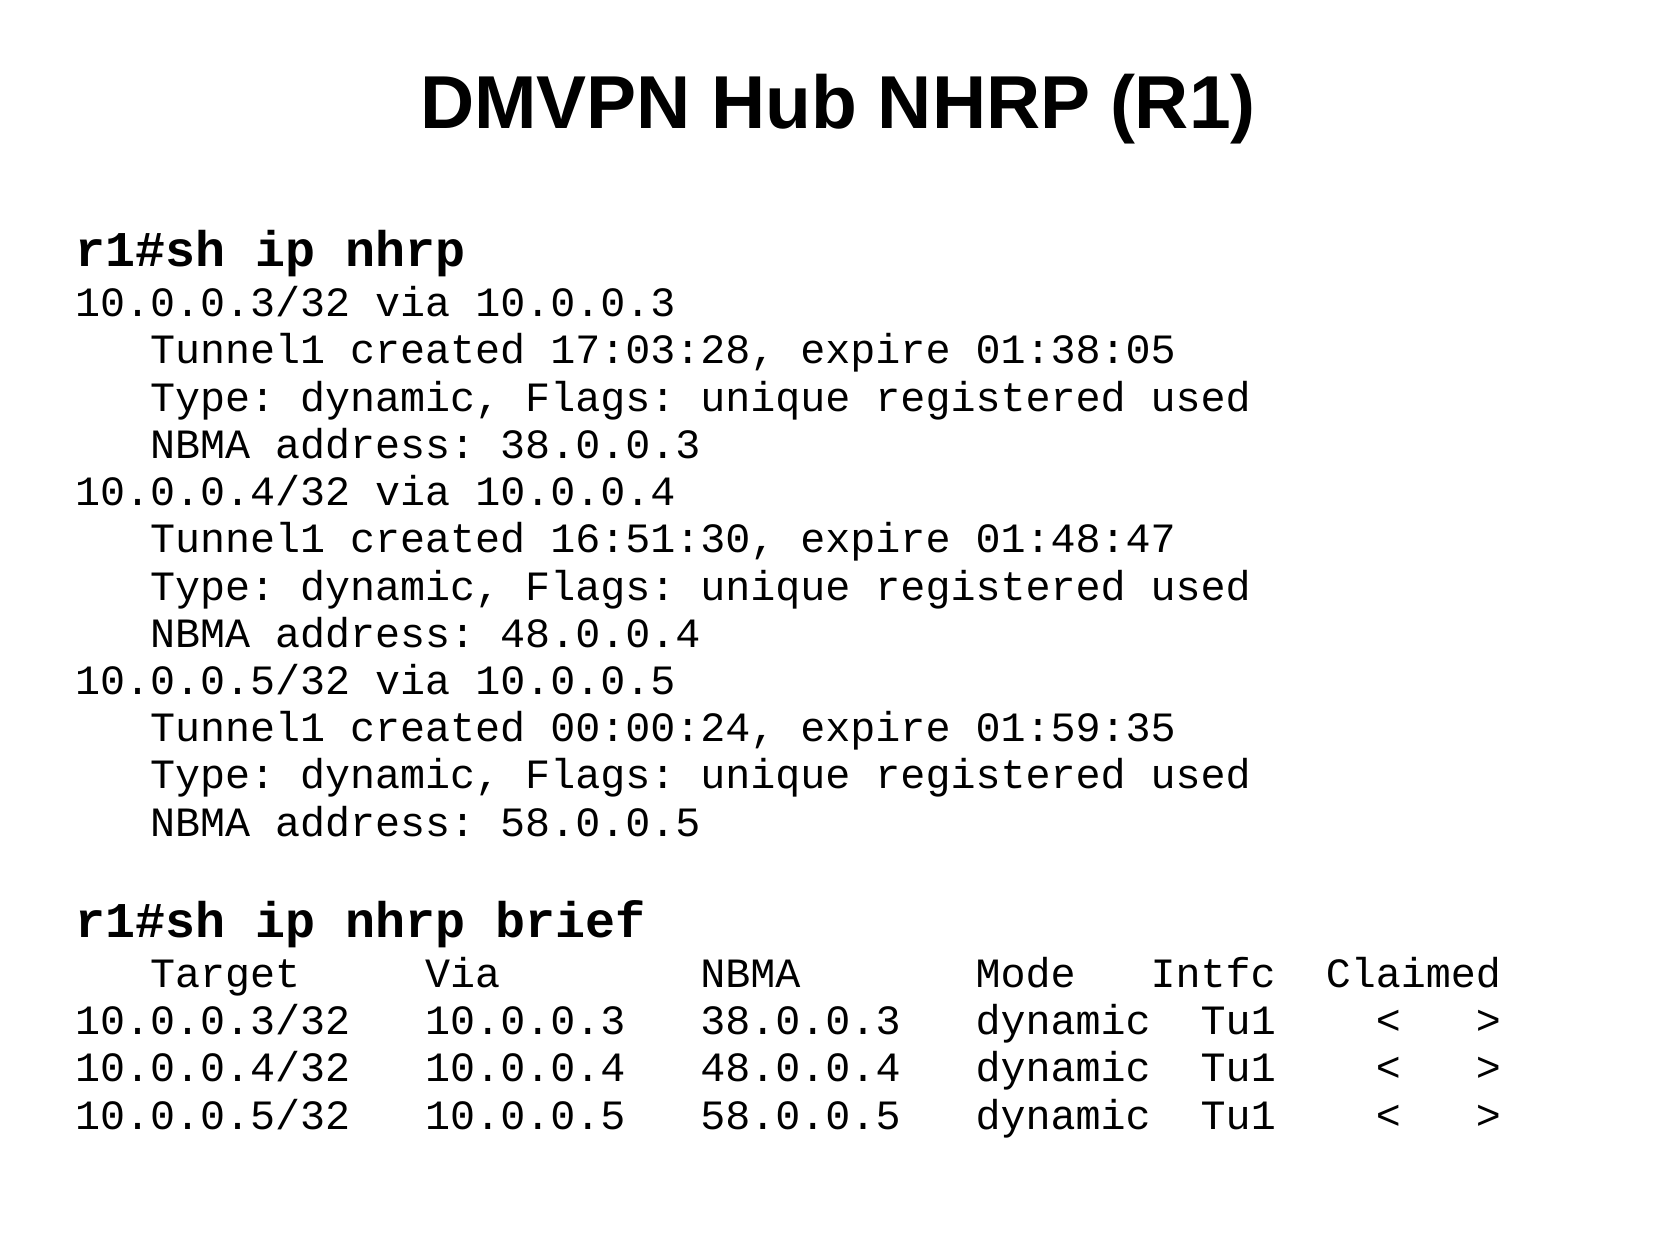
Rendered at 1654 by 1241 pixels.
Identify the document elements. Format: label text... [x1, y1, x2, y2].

list r1#sh ip nhrp 10.0.0.3/32 via 10.0.0.3 Tunnel1 created 17:03:28, expire 01:38:05 Type: dynamic, Flags: unique registered used NBMA address: 38.0.0.3 10.0.0.4/32 via 10.0.0.4 Tunnel1 created 16:51:30, expire 01:48:47 Type: dynamic, Flags: unique registered used NBMA address: 48.0.0.4 10.0.0.5/32 via 10.0.0.5 Tunnel1 created 00:00:24, expire 01:59:35 Type: dynamic, Flags: unique registered used NBMA address: 58.0.0.5 r1#sh ip nhrp brief Target Via NBMA Mode Intfc Claimed 10.0.0.3/32 10.0.0.3 38.0.0.3 dynamic Tu1 < > 10.0.0.4/32 10.0.0.4 48.0.0.4 dynamic Tu1 < > 10.0.0.5/32 10.0.0.5 58.0.0.5 dynamic Tu1 < > [75, 225, 1613, 1142]
text_box DMVPN Hub NHRP (R1) [64, 37, 1613, 151]
